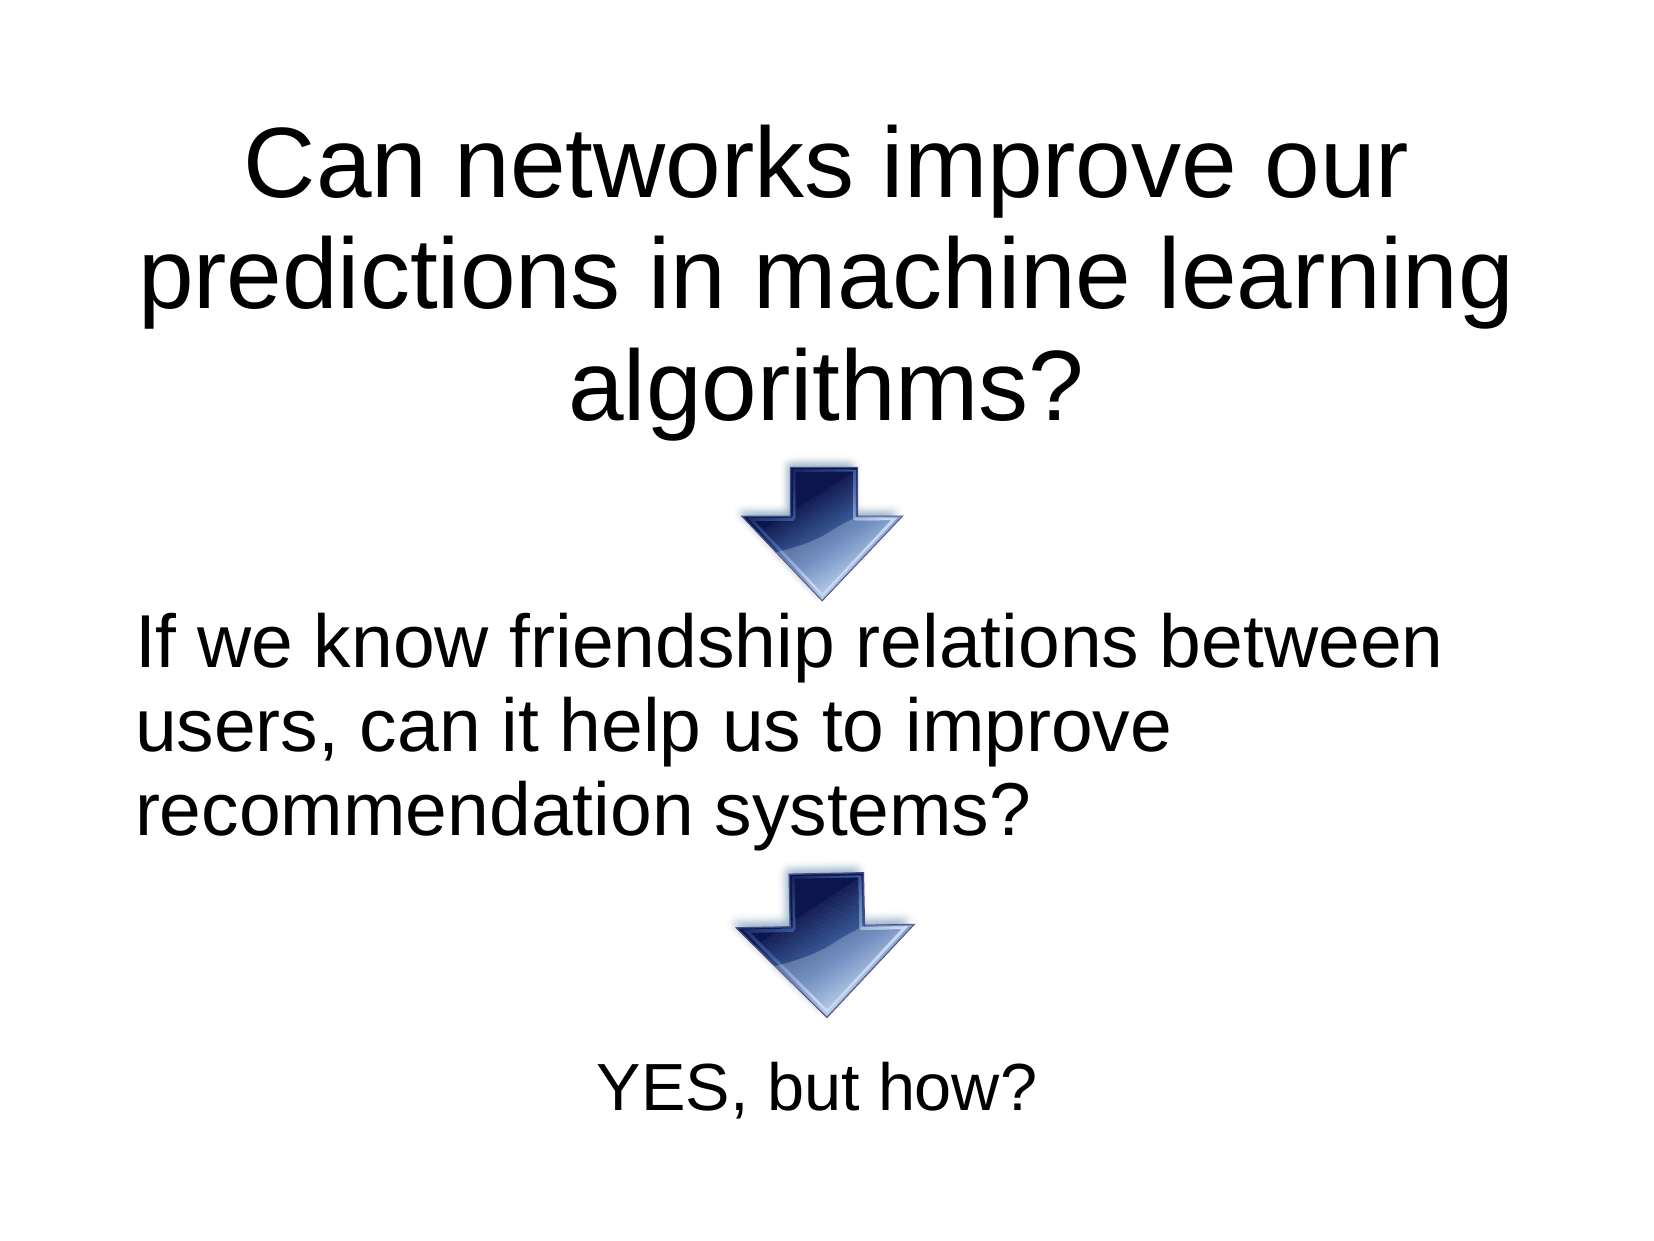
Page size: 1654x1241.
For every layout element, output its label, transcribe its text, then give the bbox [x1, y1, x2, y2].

title Can networks improve our predictions in machine learning algorithms? [82, 106, 1571, 443]
picture [719, 442, 916, 616]
picture [710, 844, 931, 1036]
list If we know friendship relations between users, can it help us to improve recommendation systems? [135, 600, 1621, 961]
list YES, but how? [596, 1050, 1141, 1171]
